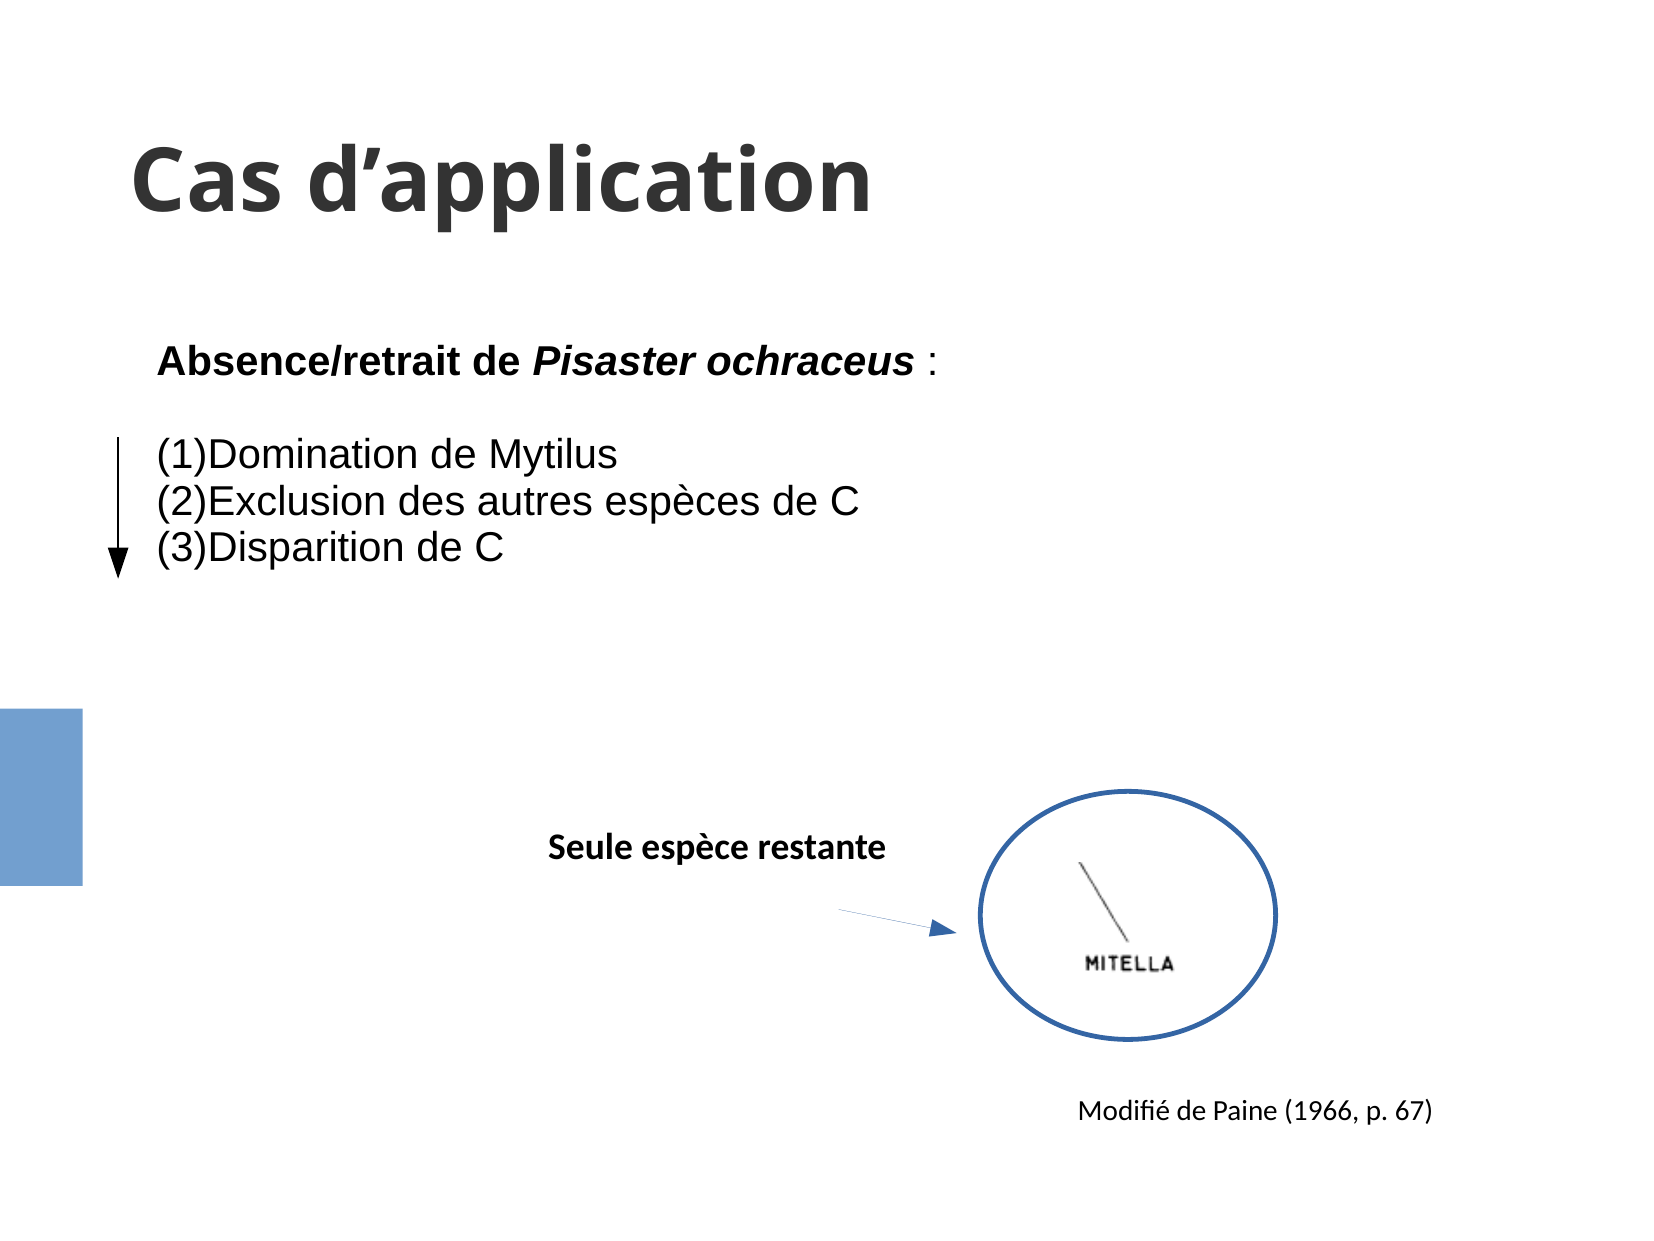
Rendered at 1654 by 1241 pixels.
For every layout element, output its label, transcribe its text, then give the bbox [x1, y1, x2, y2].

text_box Absence/retrait de Pisaster ochraceus : (1)Domination de Mytilus (2)Exclusion des autres espèces de C (3)Disparition de C [141, 330, 1595, 578]
title Cas d’application [129, 59, 1536, 296]
text_box Seule espèce restante [531, 814, 904, 875]
picture [1039, 862, 1227, 1016]
text_box Modifié de Paine (1966, p. 67) [1062, 1084, 1583, 1134]
